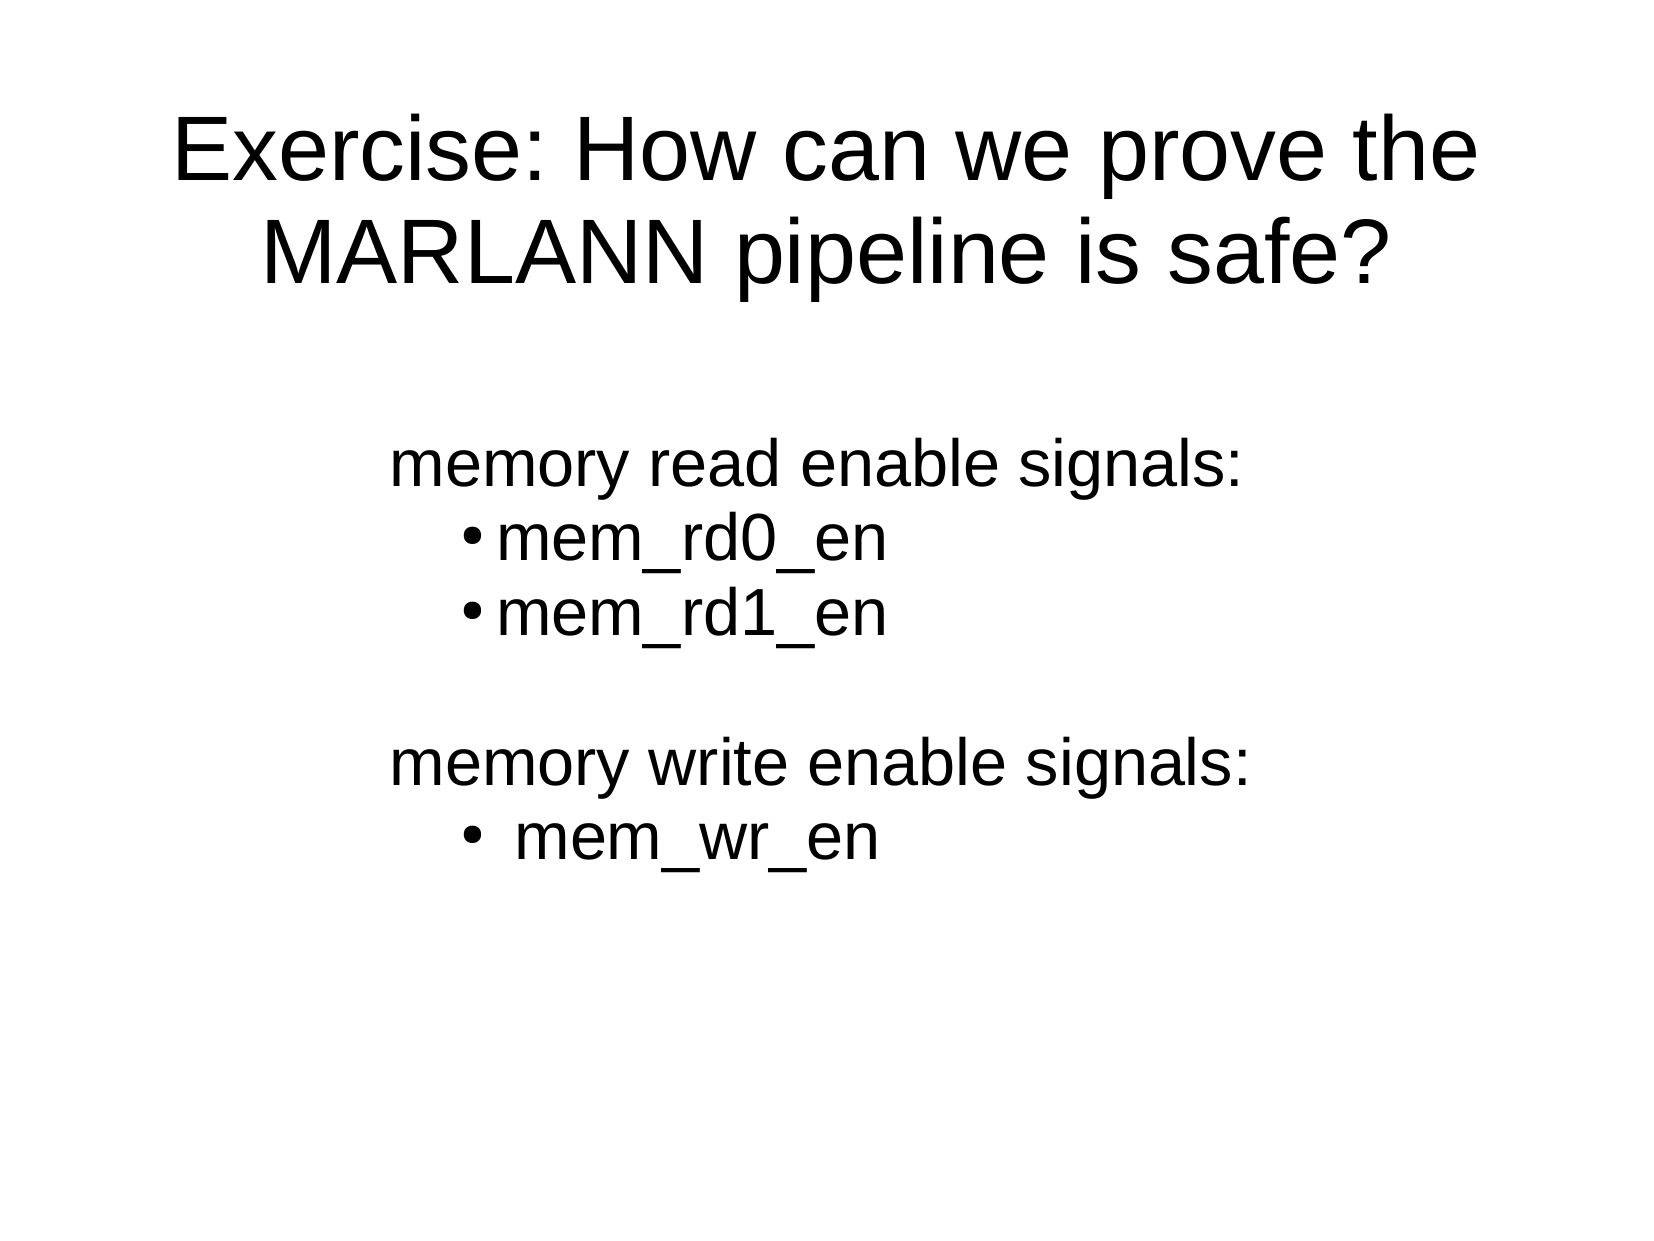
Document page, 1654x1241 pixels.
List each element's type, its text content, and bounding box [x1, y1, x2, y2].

subtitle memory read enable signals: mem_rd0_en mem_rd1_en memory write enable signals: mem_wr_en [354, 290, 1371, 1010]
title Exercise: How can we prove the MARLANN pipeline is safe? [82, 96, 1571, 304]
